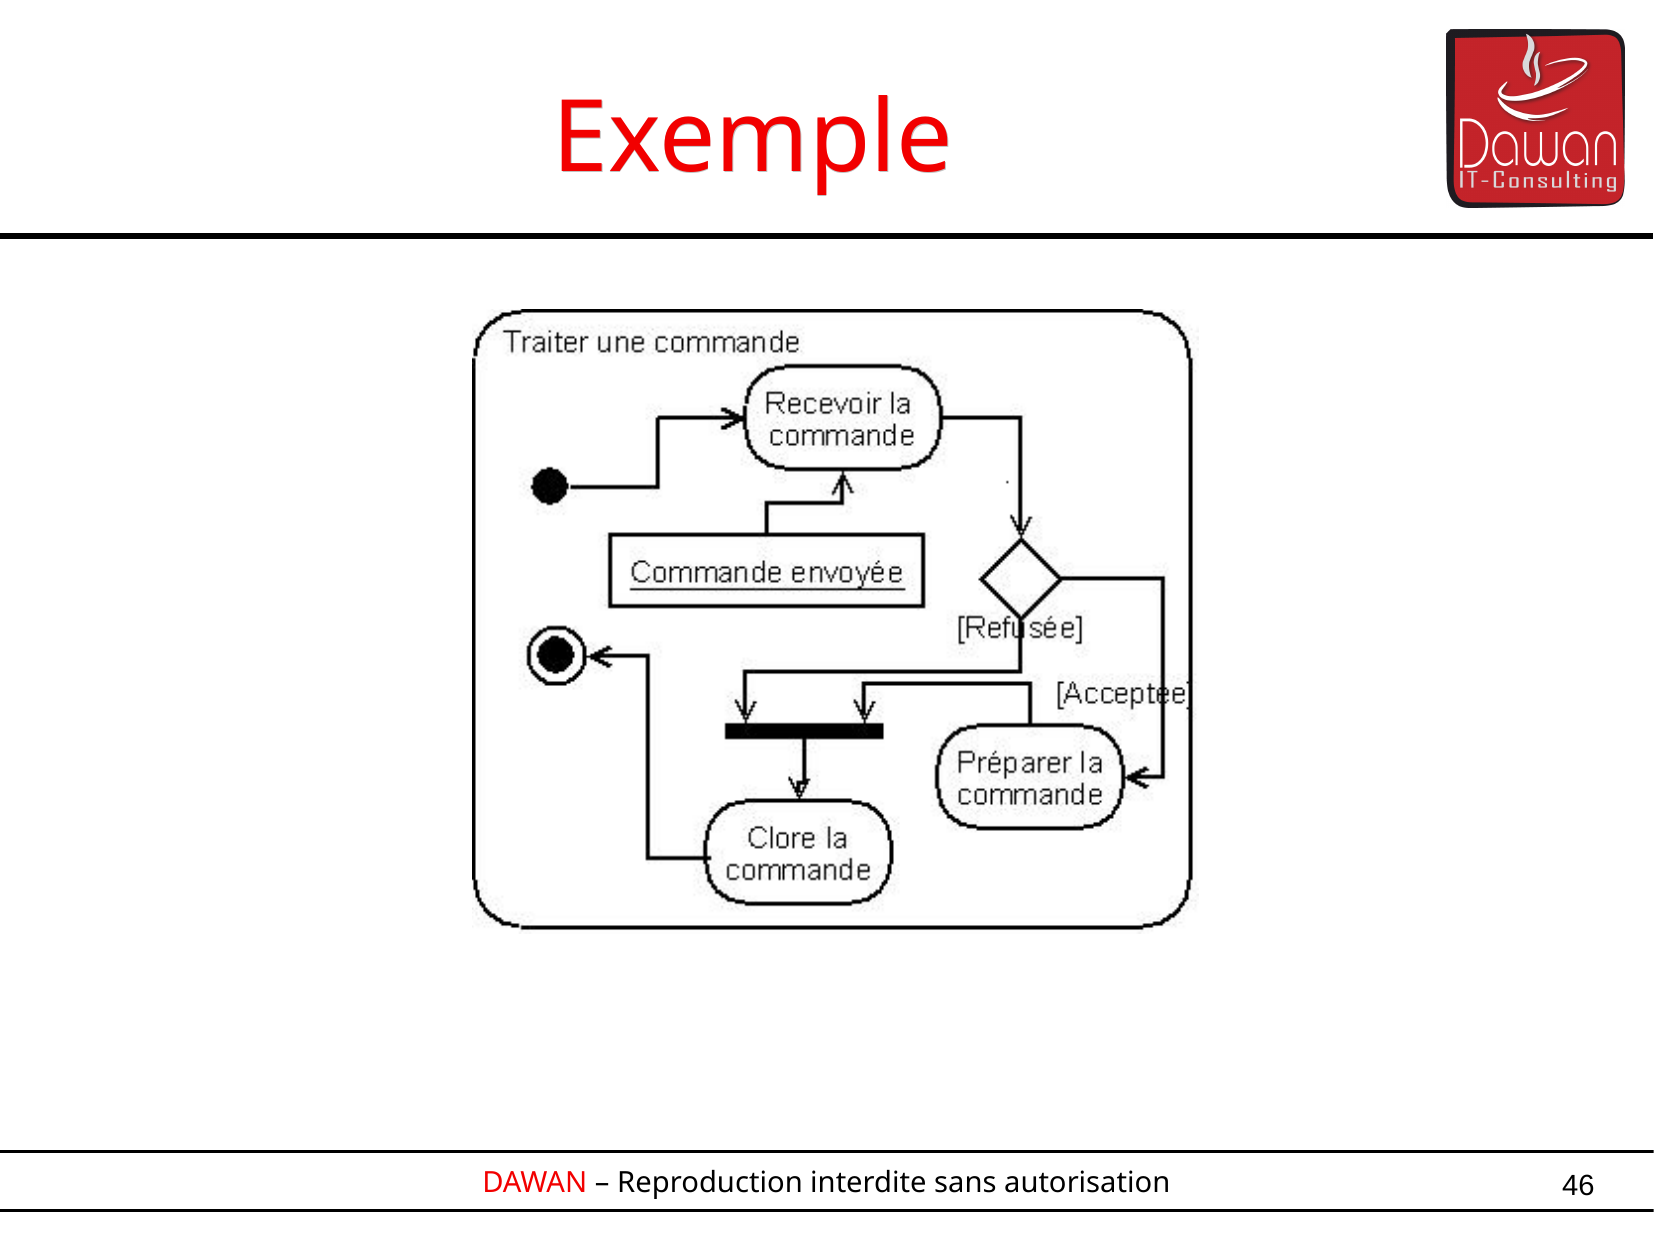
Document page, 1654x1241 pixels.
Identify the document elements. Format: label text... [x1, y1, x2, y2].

title Exemple [59, 29, 1447, 237]
picture [472, 309, 1199, 934]
picture [1447, 29, 1625, 208]
